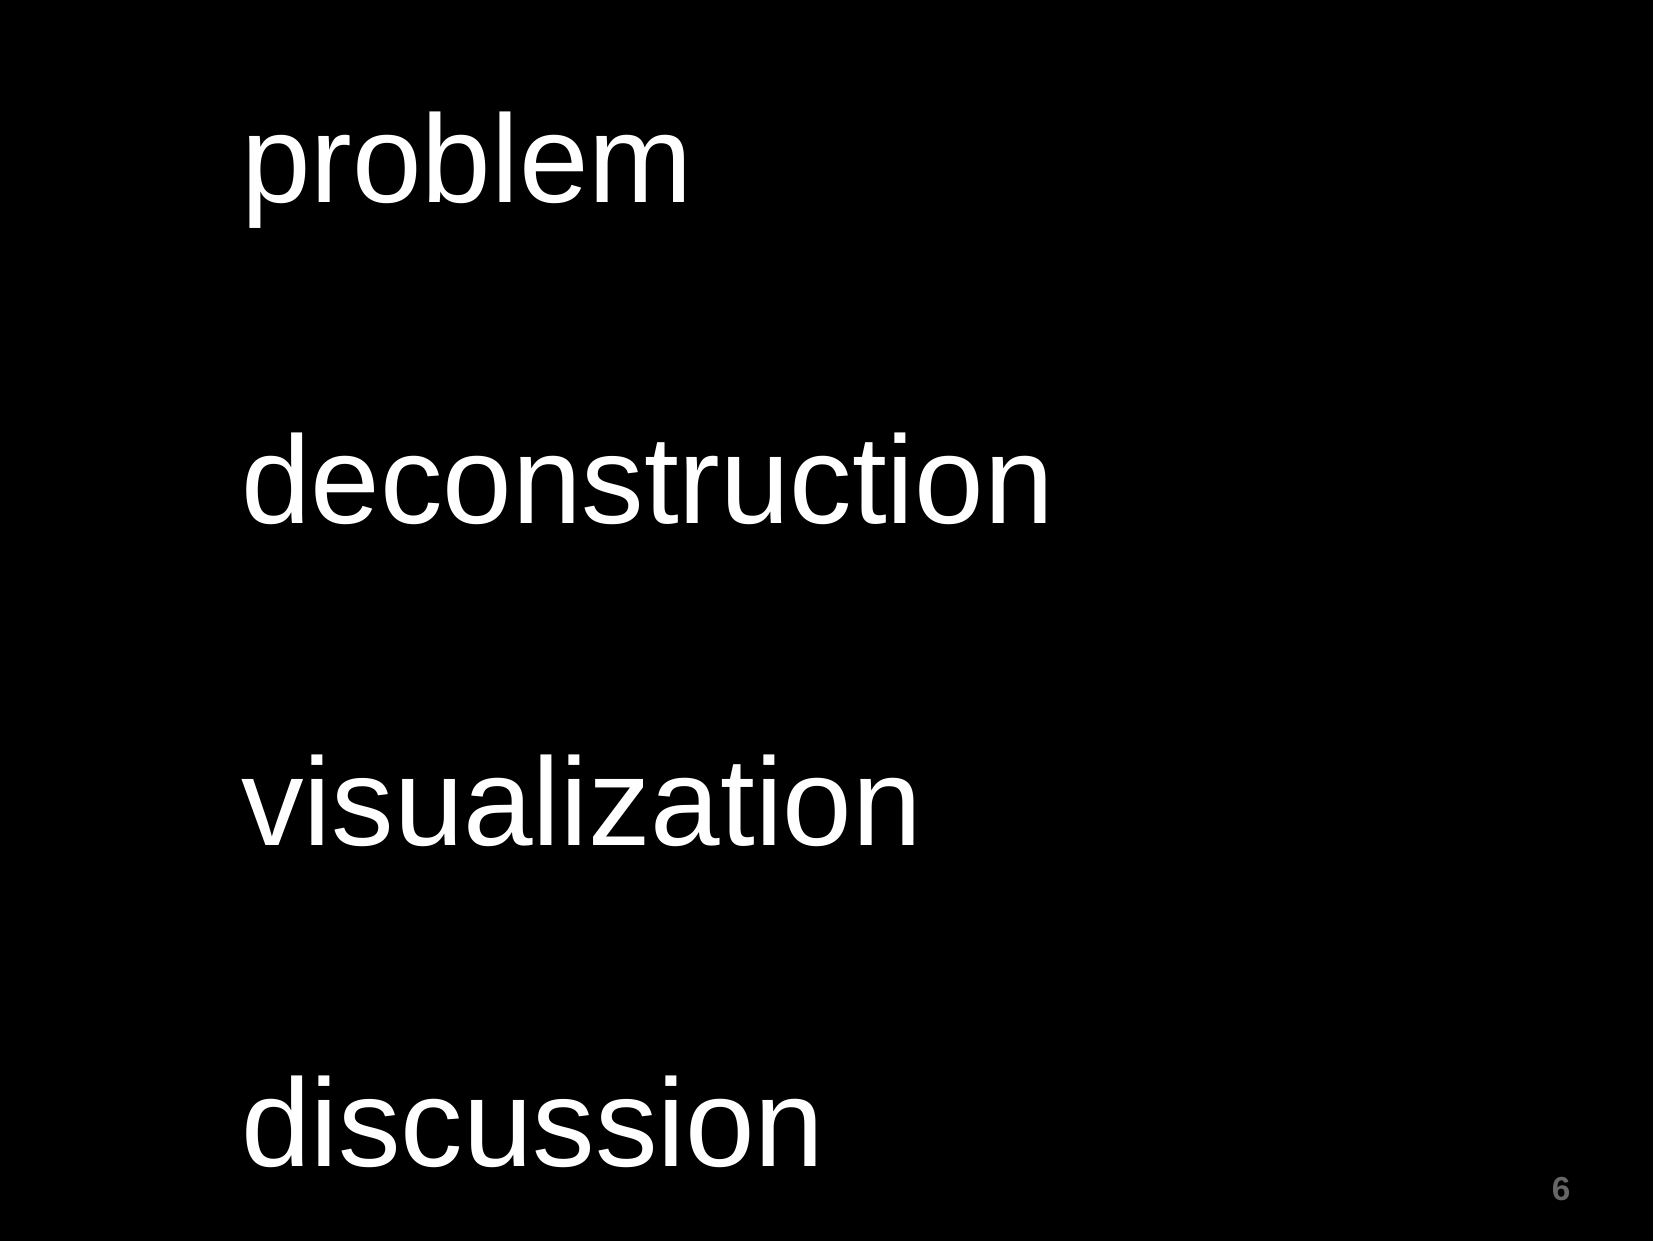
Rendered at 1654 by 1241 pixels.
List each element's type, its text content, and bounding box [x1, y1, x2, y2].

text_box problem deconstruction visualization discussion [226, 60, 1427, 1180]
